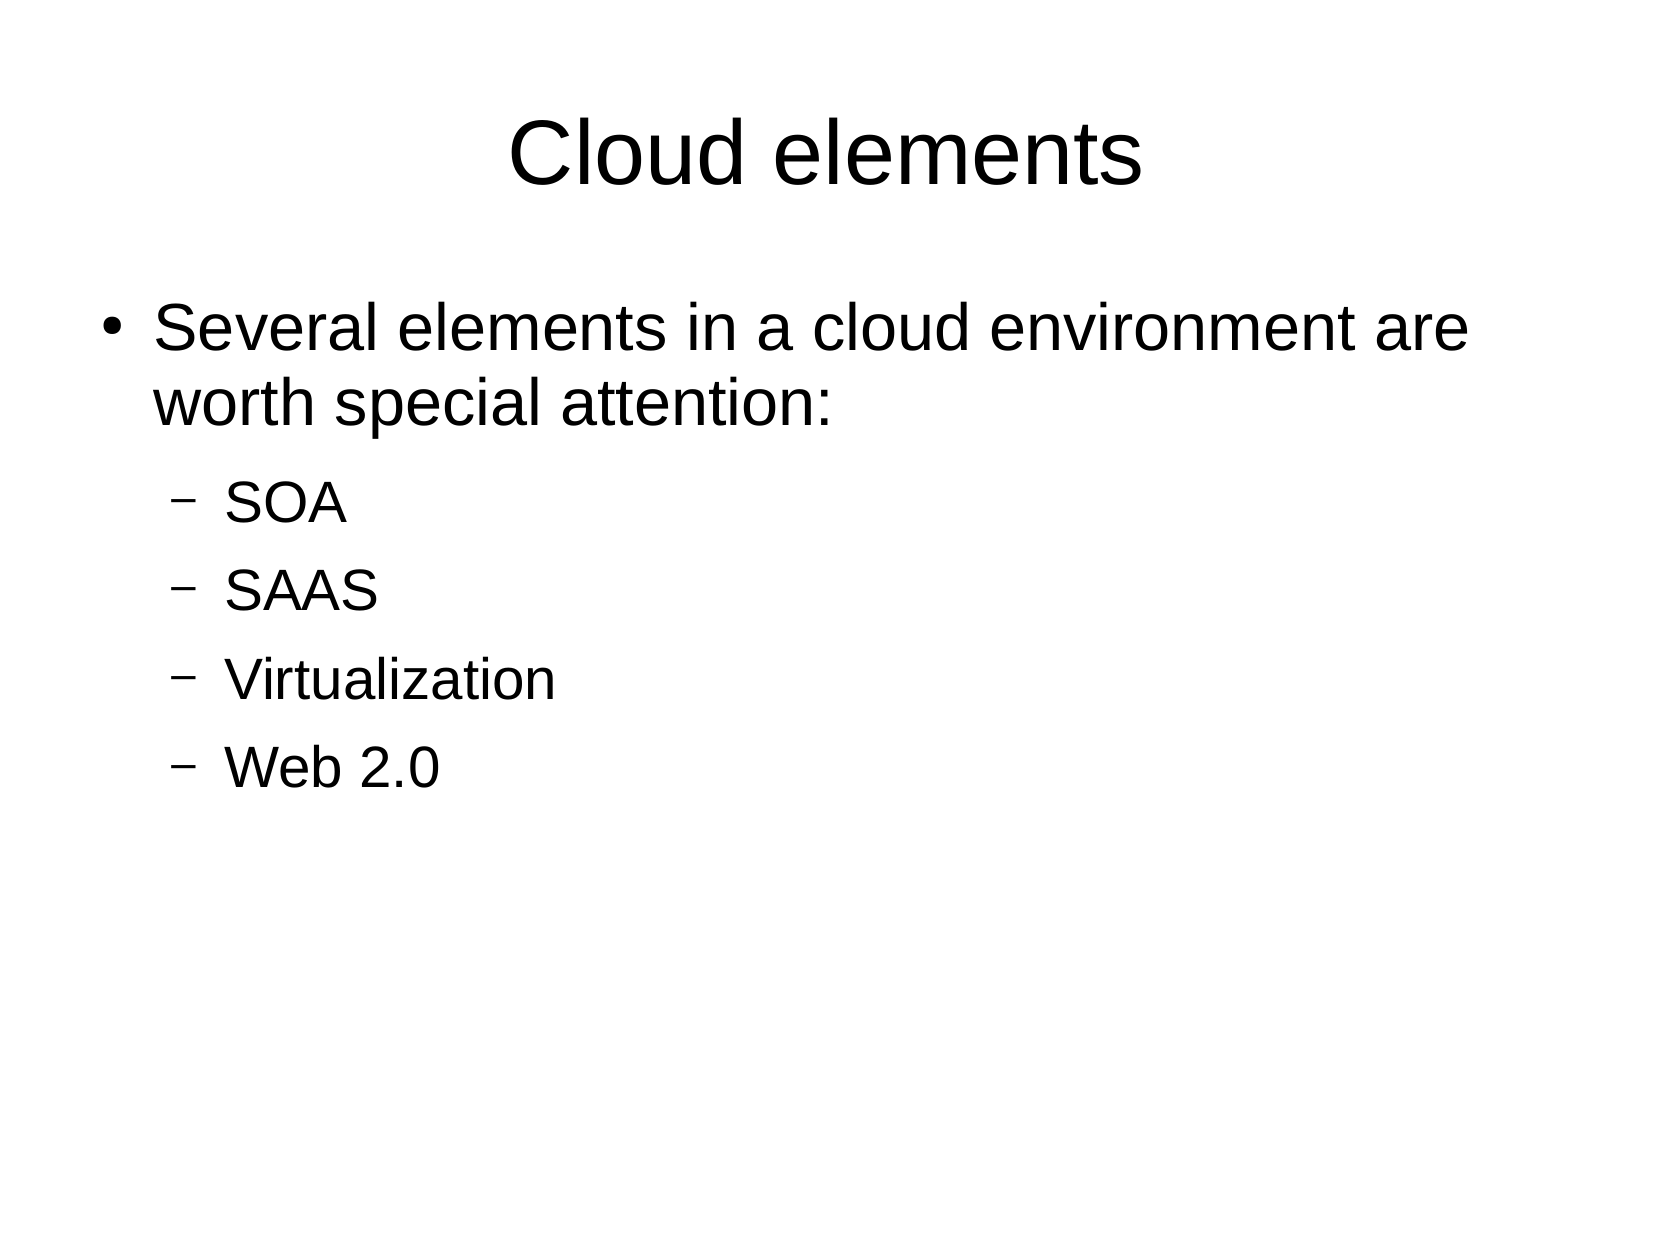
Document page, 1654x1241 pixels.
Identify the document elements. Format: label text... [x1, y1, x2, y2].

list Several elements in a cloud environment are worth special attention: SOA SAAS Virtualization Web 2.0 [82, 290, 1538, 1010]
title Cloud elements [82, 49, 1571, 257]
